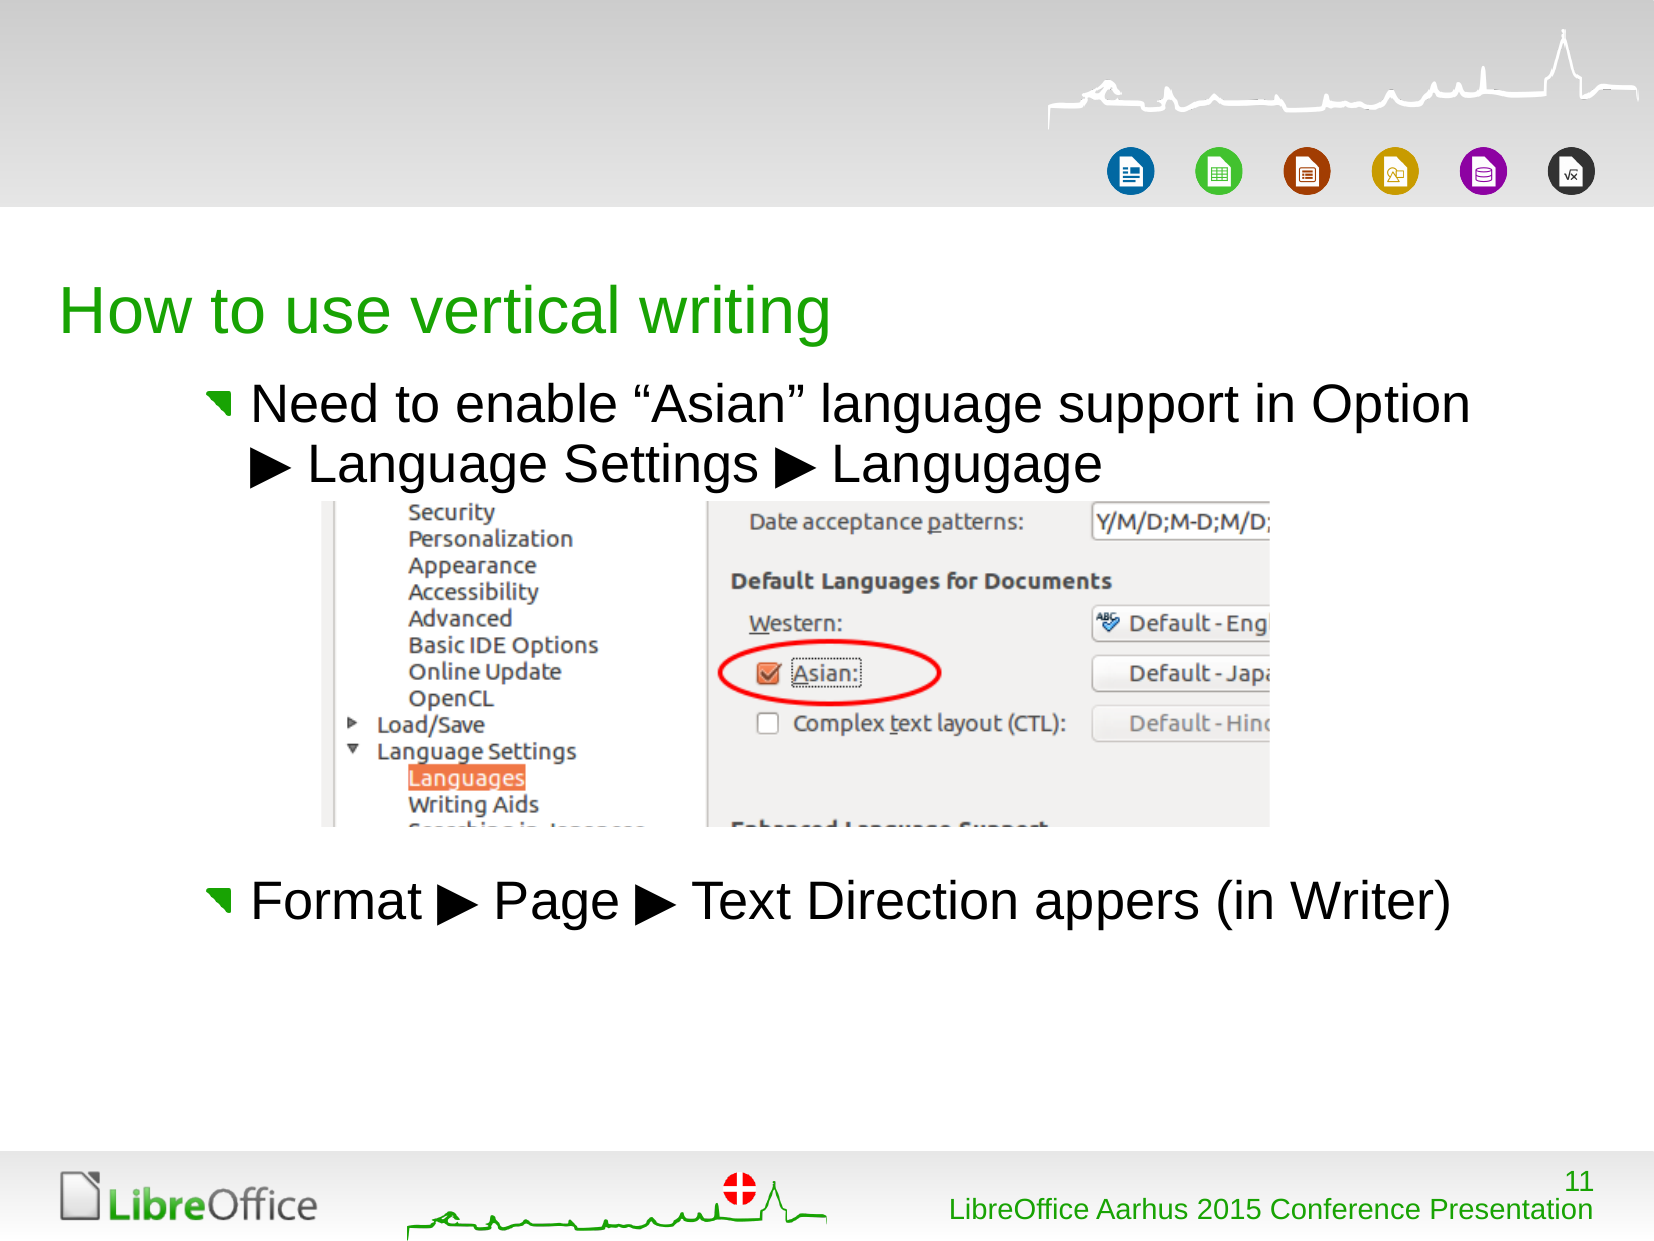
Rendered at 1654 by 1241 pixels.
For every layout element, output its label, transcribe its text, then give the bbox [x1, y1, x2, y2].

picture [41, 1152, 337, 1240]
title How to use vertical writing [59, 236, 1595, 384]
picture [1048, 29, 1639, 130]
picture [1107, 147, 1595, 195]
picture [321, 501, 1270, 827]
list Need to enable “Asian” language support in Option ▶ Language Settings ▶ Langugage Format ▶ Page ▶ Text Direction appers (in Writer) [206, 373, 1477, 1094]
picture [407, 1172, 827, 1241]
